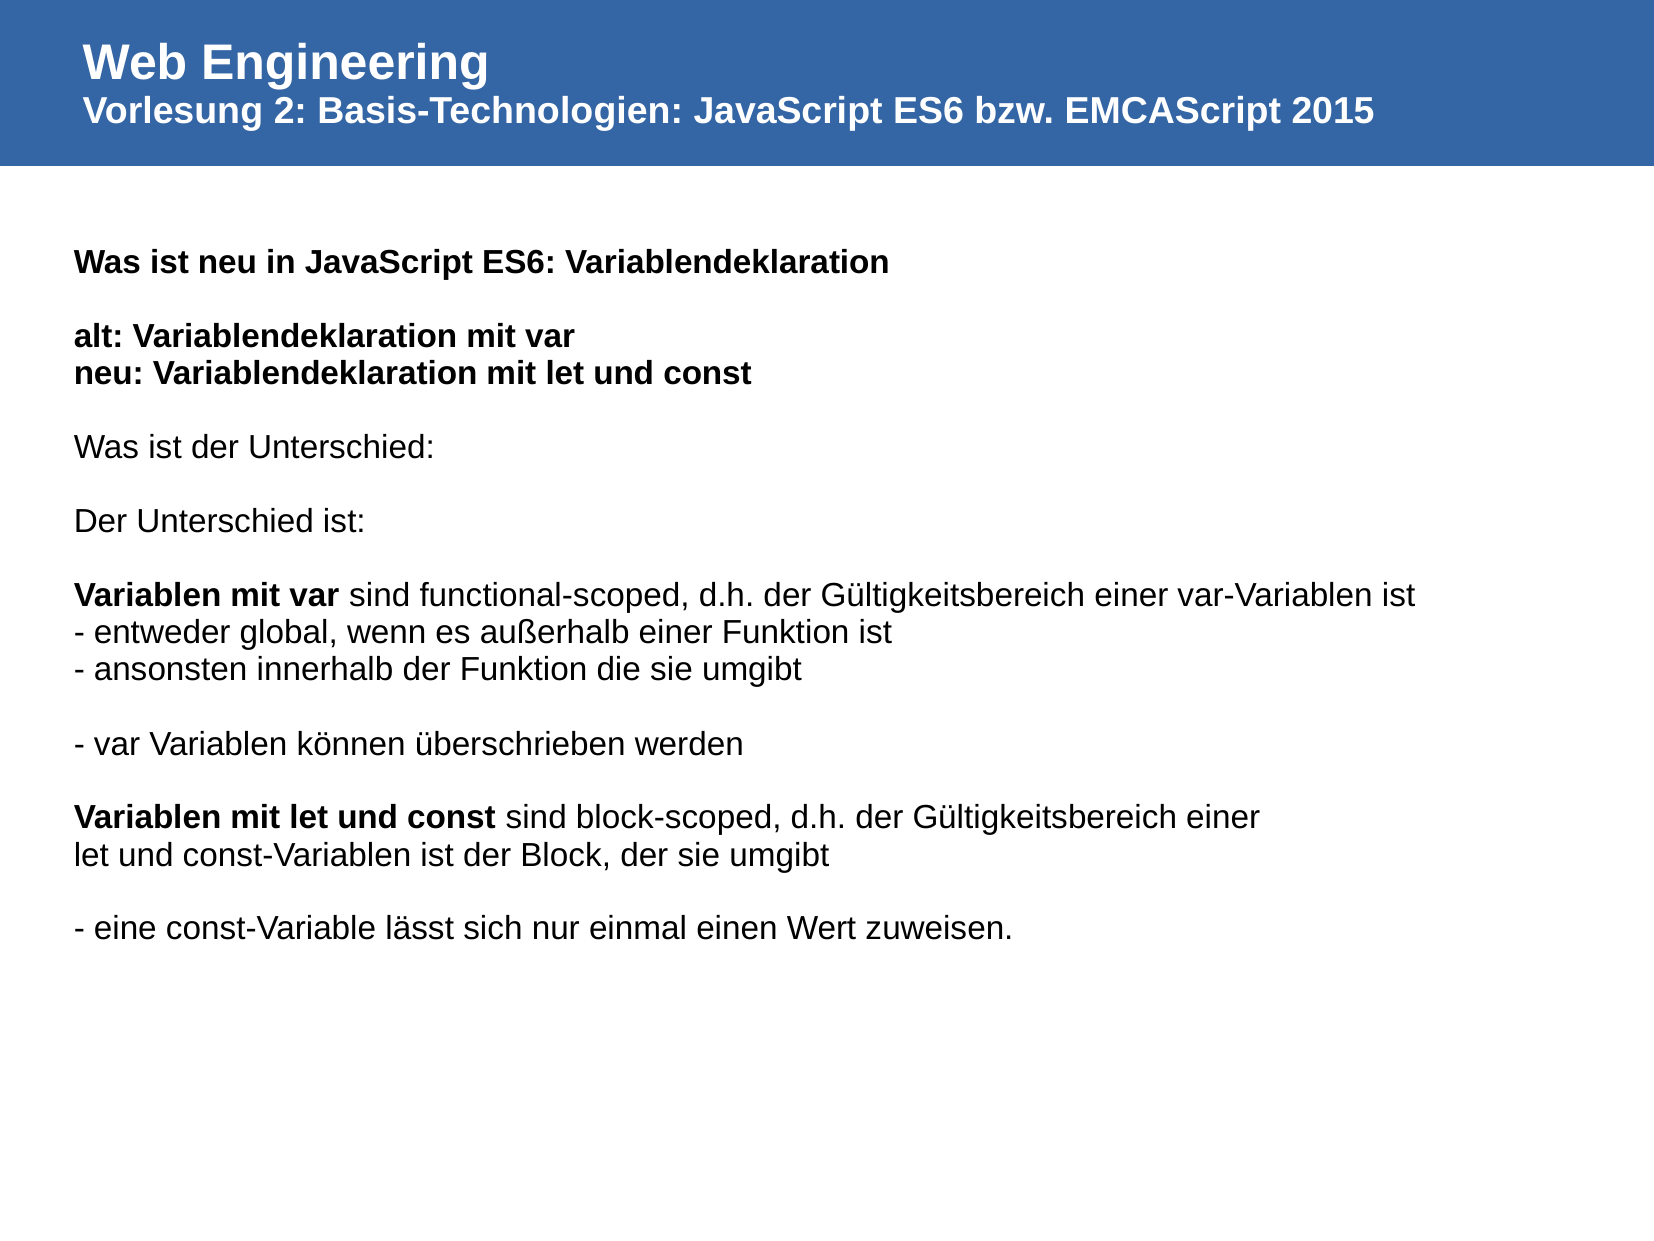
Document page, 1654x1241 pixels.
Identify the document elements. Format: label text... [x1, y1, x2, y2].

text_box Was ist neu in JavaScript ES6: Variablendeklaration alt: Variablendeklaration mit var neu: Variablendeklaration mit let und const Was ist der Unterschied: Der Unterschied ist: Variablen mit var sind functional-scoped, d.h. der Gültigkeitsbereich einer var-Variablen ist - entweder global, wenn es außerhalb einer Funktion ist - ansonsten innerhalb der Funktion die sie umgibt - var Variablen können überschrieben werden Variablen mit let und const sind block-scoped, d.h. der Gültigkeitsbereich einer let und const-Variablen ist der Block, der sie umgibt - eine const-Variable lässt sich nur einmal einen Wert zuweisen. [59, 236, 1508, 960]
title Web Engineering Vorlesung 2: Basis-Technologien: JavaScript ES6 bzw. EMCAScript 2015 [82, 0, 1571, 166]
